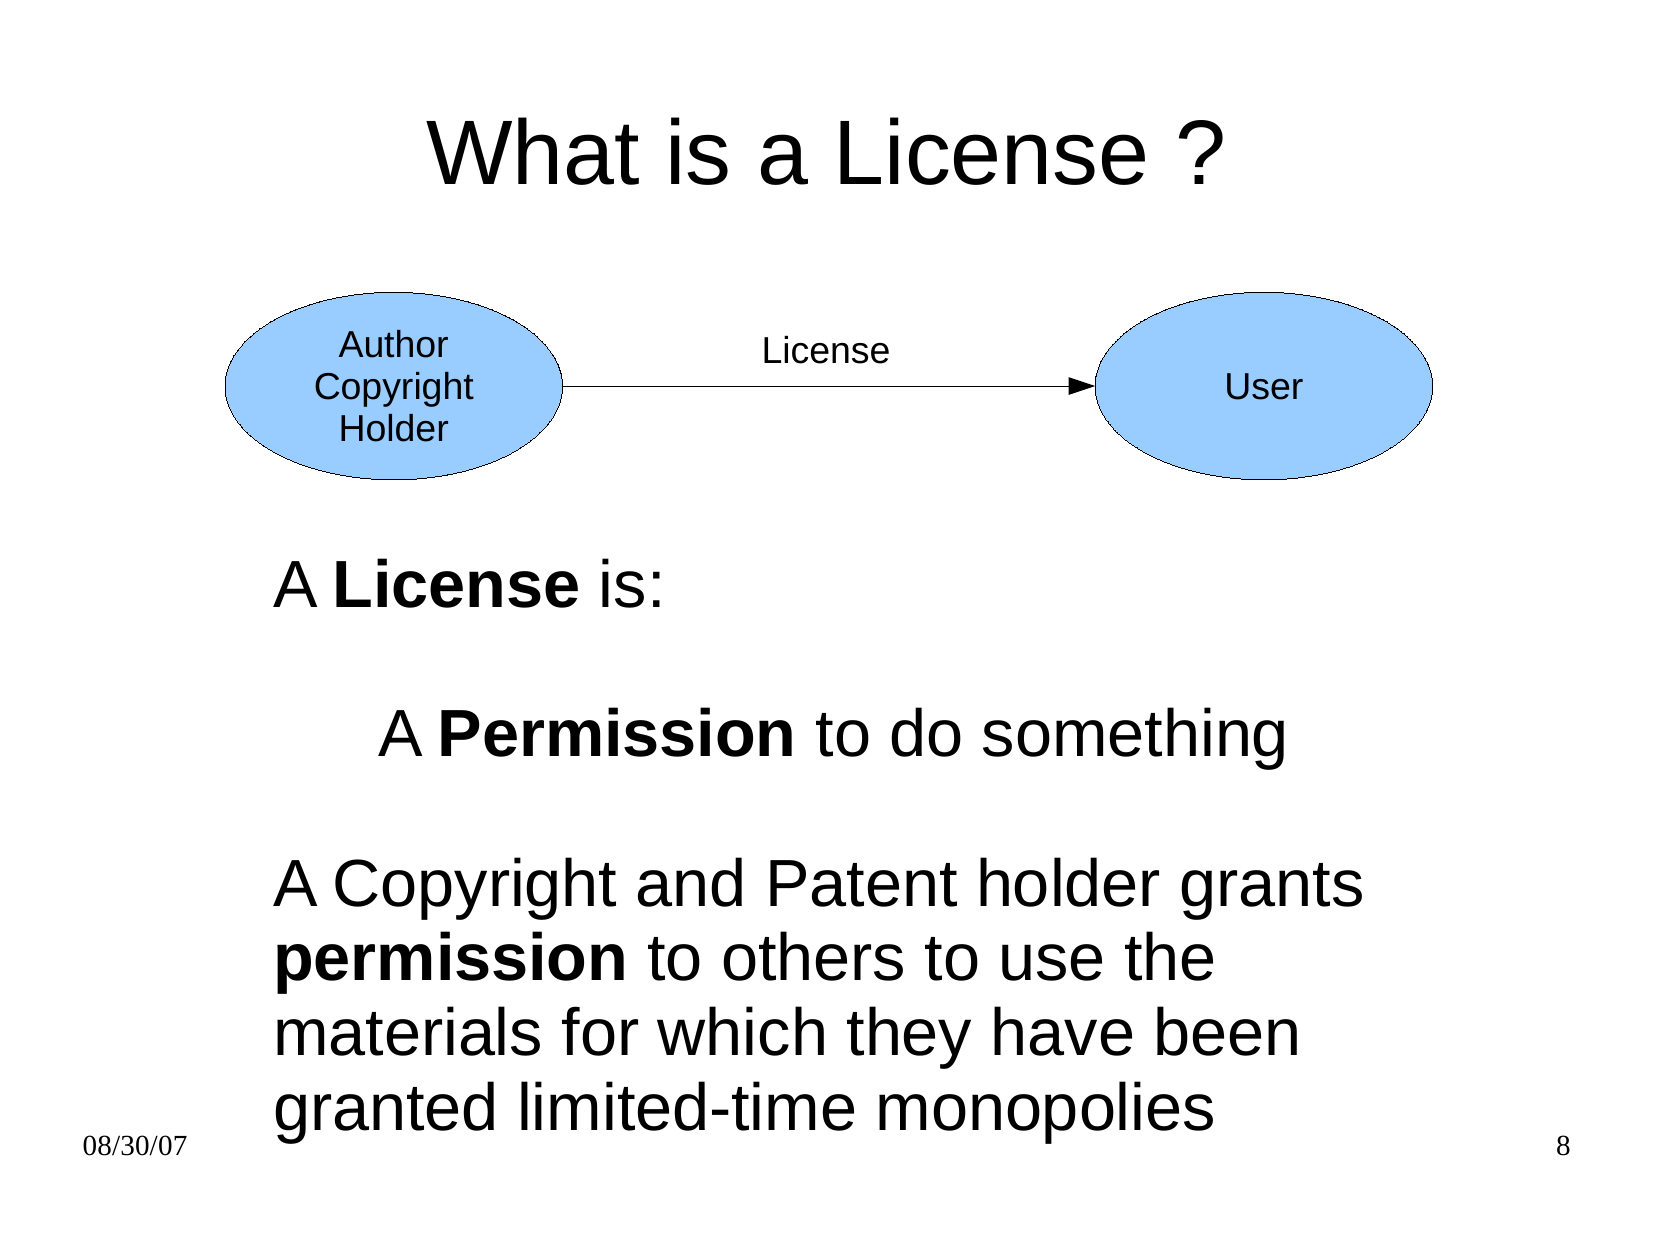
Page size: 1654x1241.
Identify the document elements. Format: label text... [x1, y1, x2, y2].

title What is a License ? [82, 49, 1571, 257]
text_box License [694, 321, 958, 379]
text_box User [1095, 292, 1433, 480]
text_box A License is: A Permission to do something A Copyright and Patent holder grants permission to others to use the materials for which they have been granted limited-time monopolies [258, 539, 1410, 1153]
text_box Author Copyright Holder [225, 292, 563, 480]
